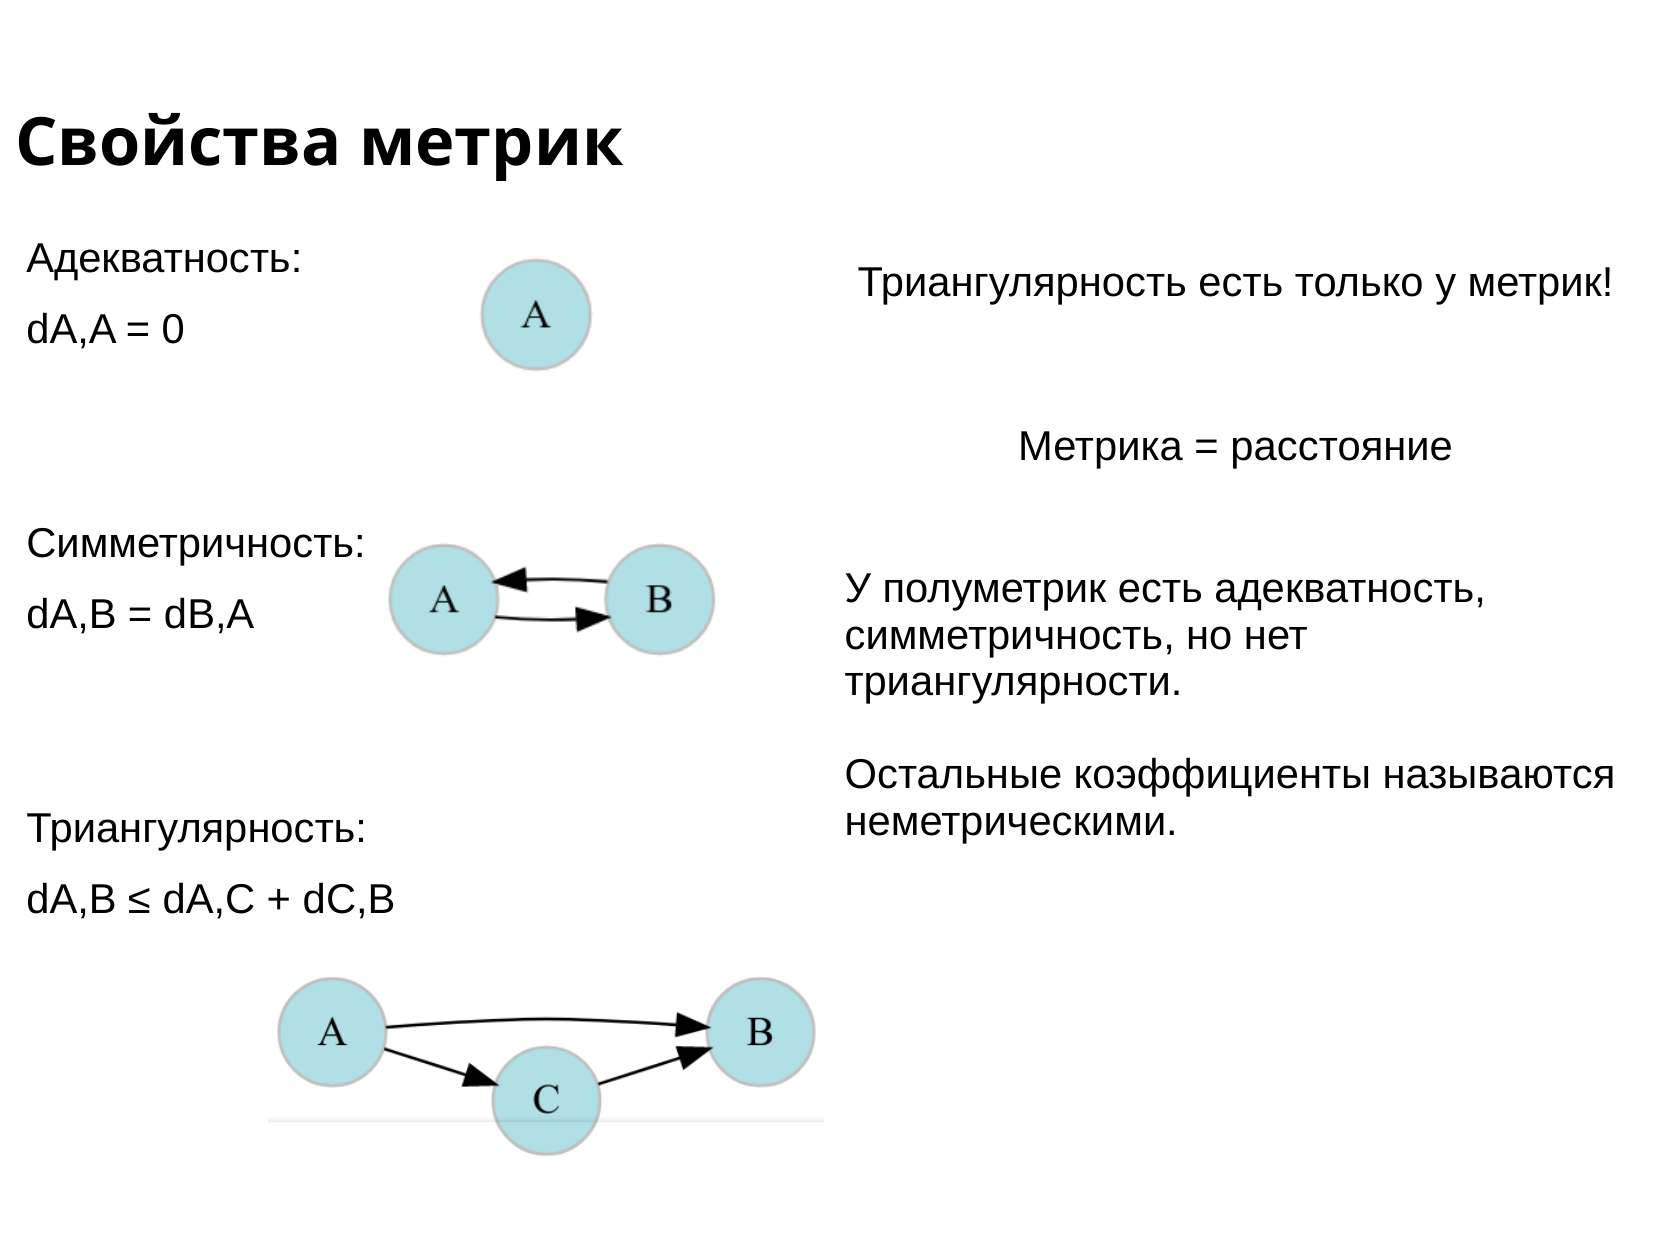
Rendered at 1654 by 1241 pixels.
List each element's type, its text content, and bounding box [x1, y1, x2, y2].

picture [464, 250, 609, 380]
text_box Адекватность: dA,A = 0 Симметричность: dA,B = dB,A Триангулярность: dA,B ≤ dA,C + dC,B [11, 227, 600, 1002]
picture [367, 524, 742, 674]
picture [268, 974, 824, 1165]
text_box Триангулярность есть только у метрик! Метрика = расстояние У полуметрик есть адекватность, симметричность, но нет триангулярности. Остальные коэффициенты называются неметрическими. [829, 250, 1642, 1167]
title Свойства метрик [15, 19, 1636, 260]
